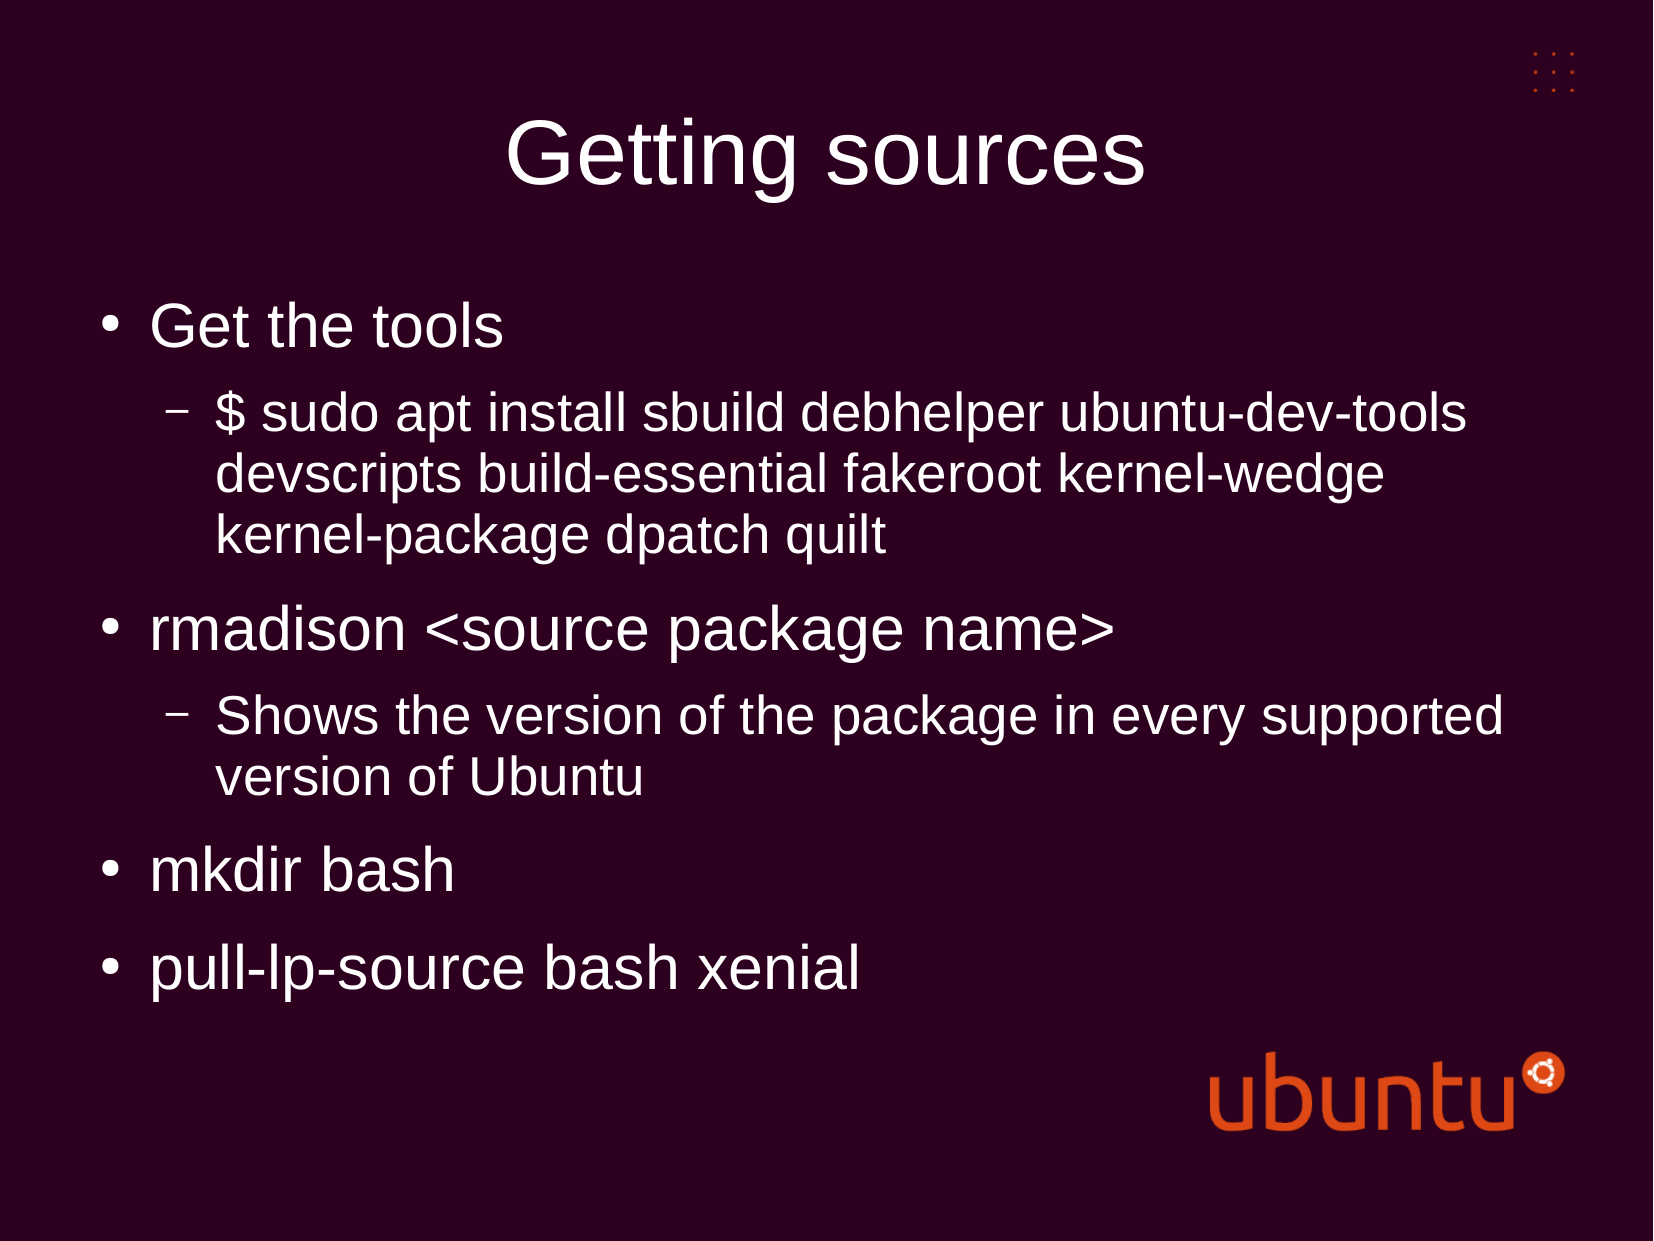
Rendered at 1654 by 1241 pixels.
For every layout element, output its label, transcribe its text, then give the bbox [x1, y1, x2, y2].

picture [1571, 49, 1575, 94]
picture [1121, 960, 1653, 1223]
list Get the tools $ sudo apt install sbuild debhelper ubuntu-dev-tools devscripts build-essential fakeroot kernel-wedge kernel-package dpatch quilt rmadison <source package name> Shows the version of the package in every supported version of Ubuntu mkdir bash pull-lp-source bash xenial [82, 290, 1571, 1010]
title Getting sources [82, 49, 1571, 257]
